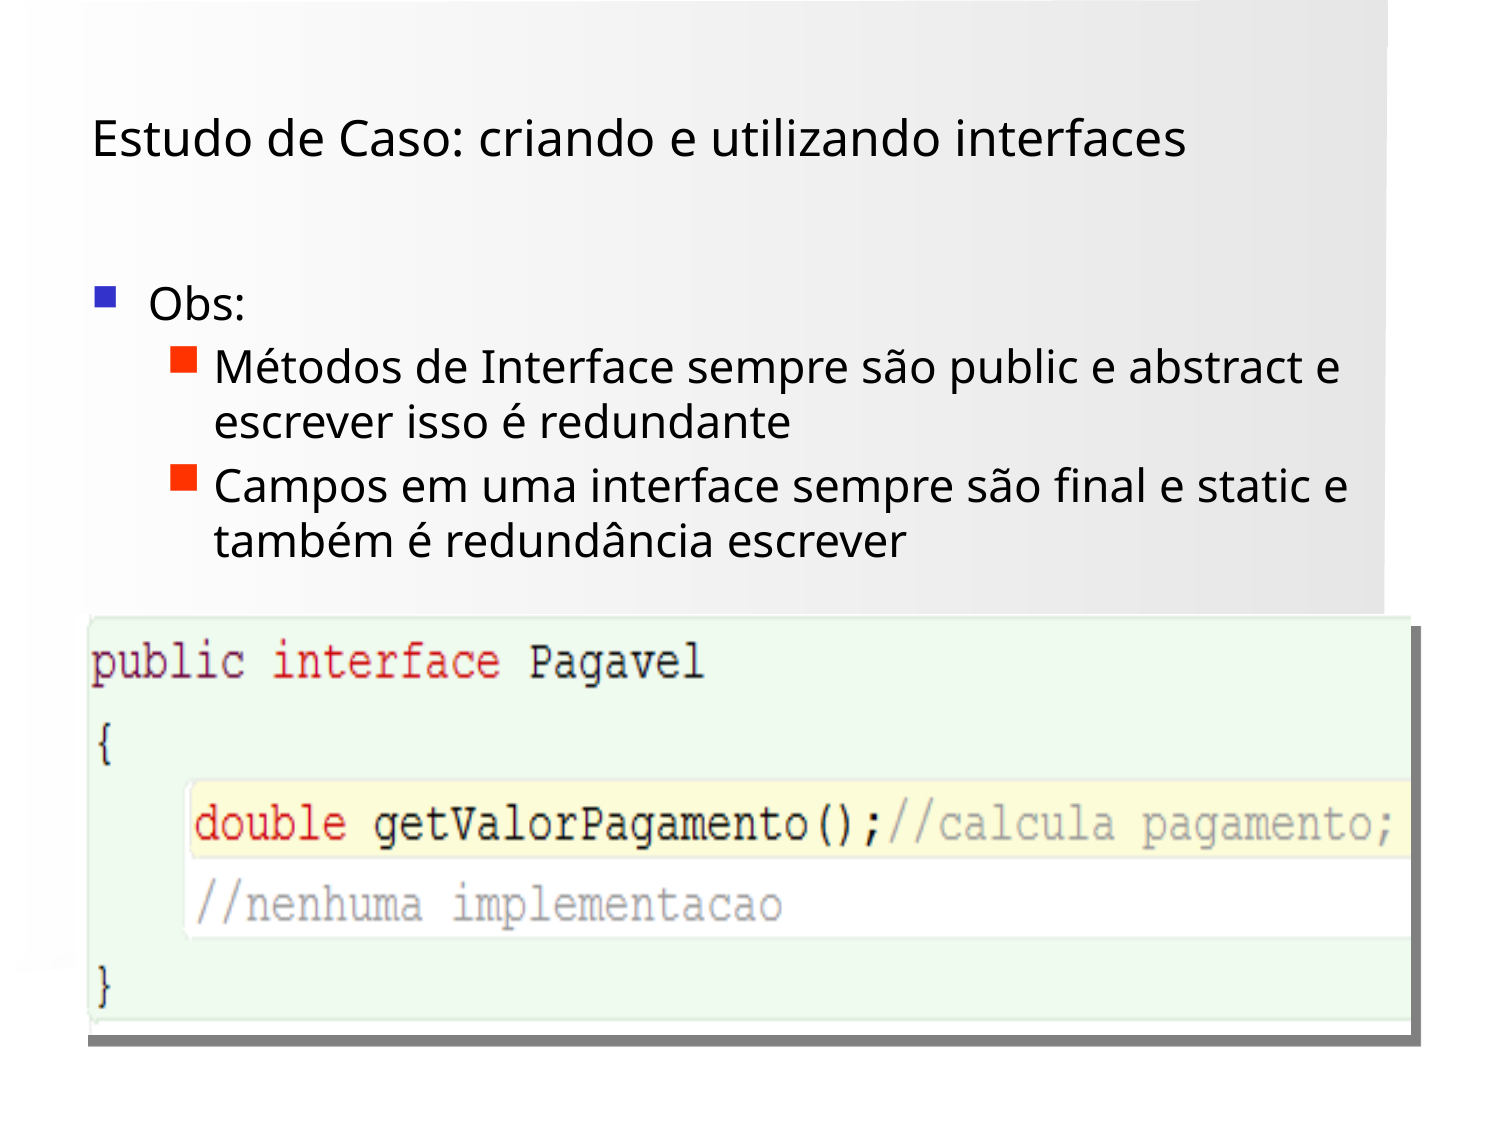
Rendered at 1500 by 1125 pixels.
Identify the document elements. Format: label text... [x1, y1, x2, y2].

title Estudo de Caso: criando e utilizando interfaces [76, 42, 1427, 231]
picture [76, 614, 1411, 1036]
list Obs: Métodos de Interface sempre são public e abstract e escrever isso é redundante Campos em uma interface sempre são final e static e também é redundância escrever [76, 267, 1427, 1005]
